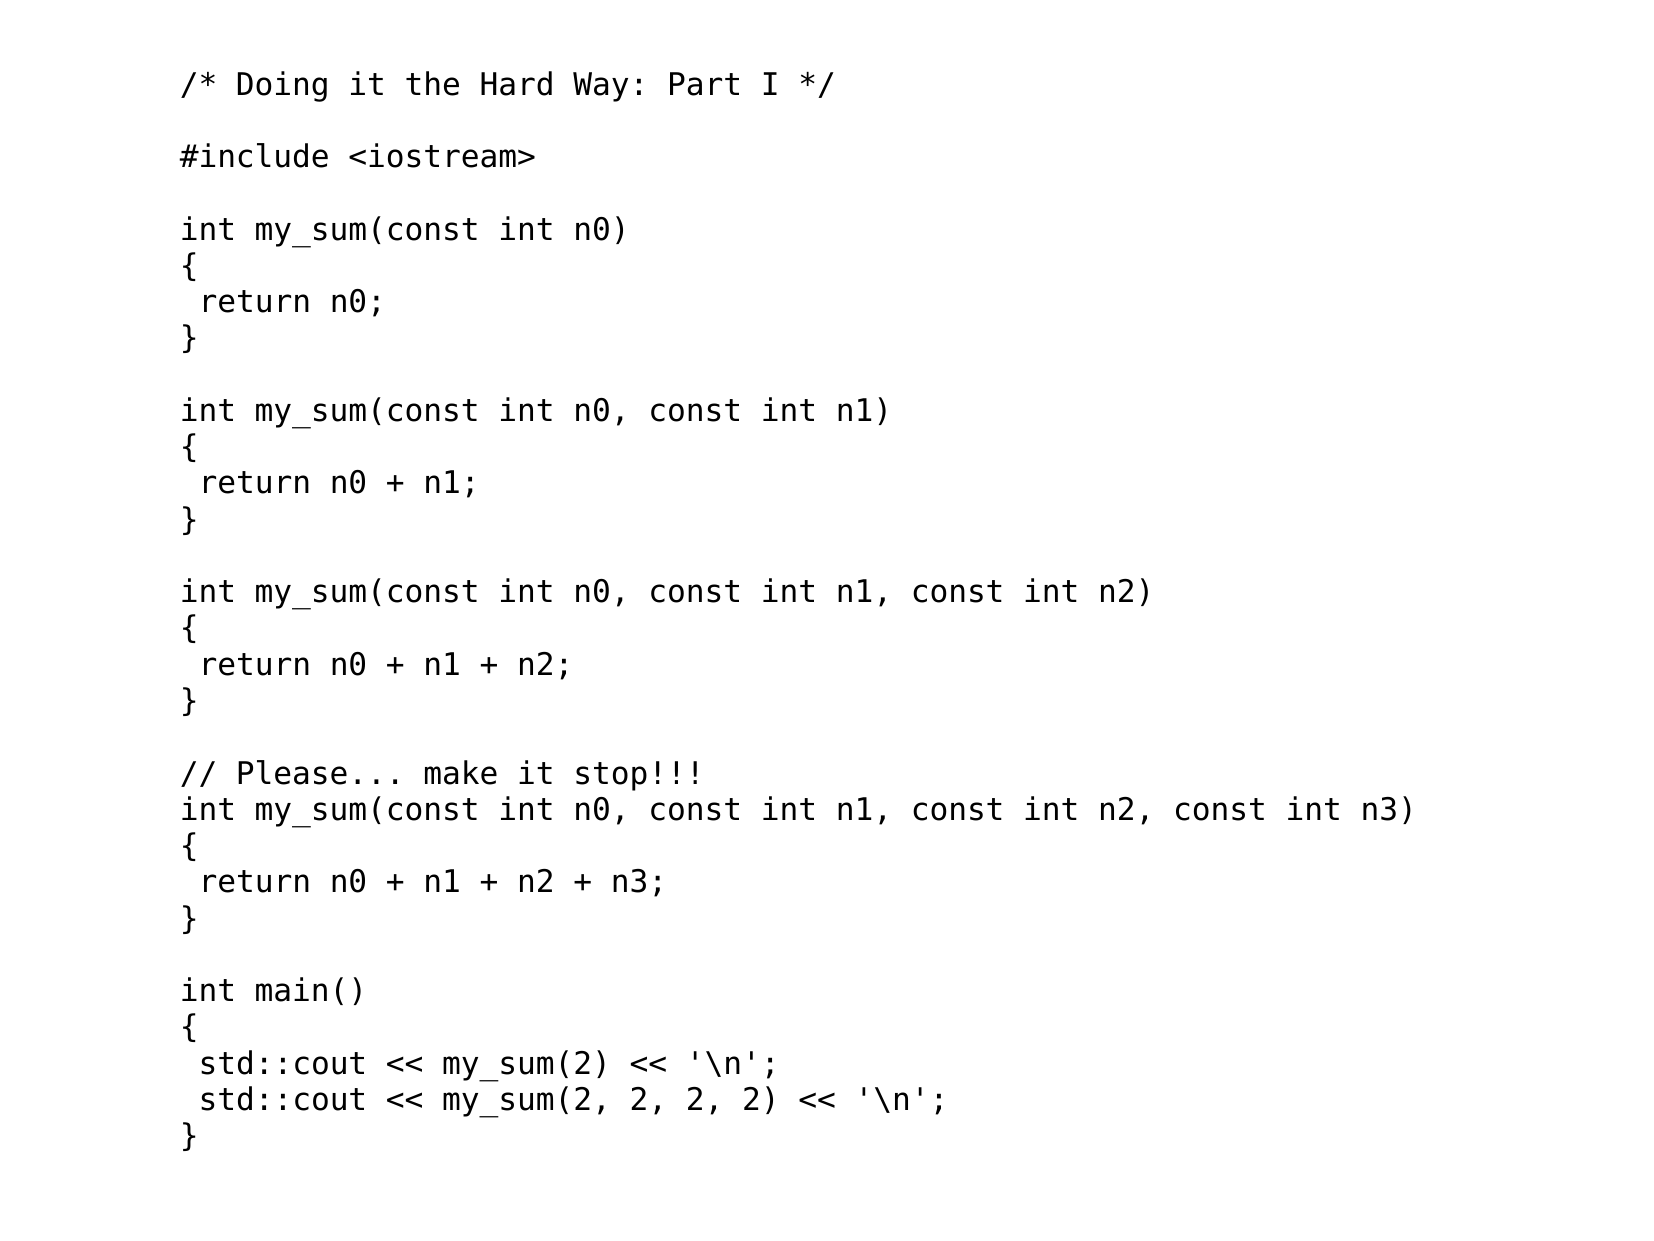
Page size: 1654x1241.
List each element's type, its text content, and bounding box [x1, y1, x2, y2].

text_box /* Doing it the Hard Way: Part I */ #include <iostream> int my_sum(const int n0) { return n0; } int my_sum(const int n0, const int n1) { return n0 + n1; } int my_sum(const int n0, const int n1, const int n2) { return n0 + n1 + n2; } // Please... make it stop!!! int my_sum(const int n0, const int n1, const int n2, const int n3) { return n0 + n1 + n2 + n3; } int main() { std::cout << my_sum(2) << '\n'; std::cout << my_sum(2, 2, 2, 2) << '\n'; } [165, 58, 1433, 1197]
